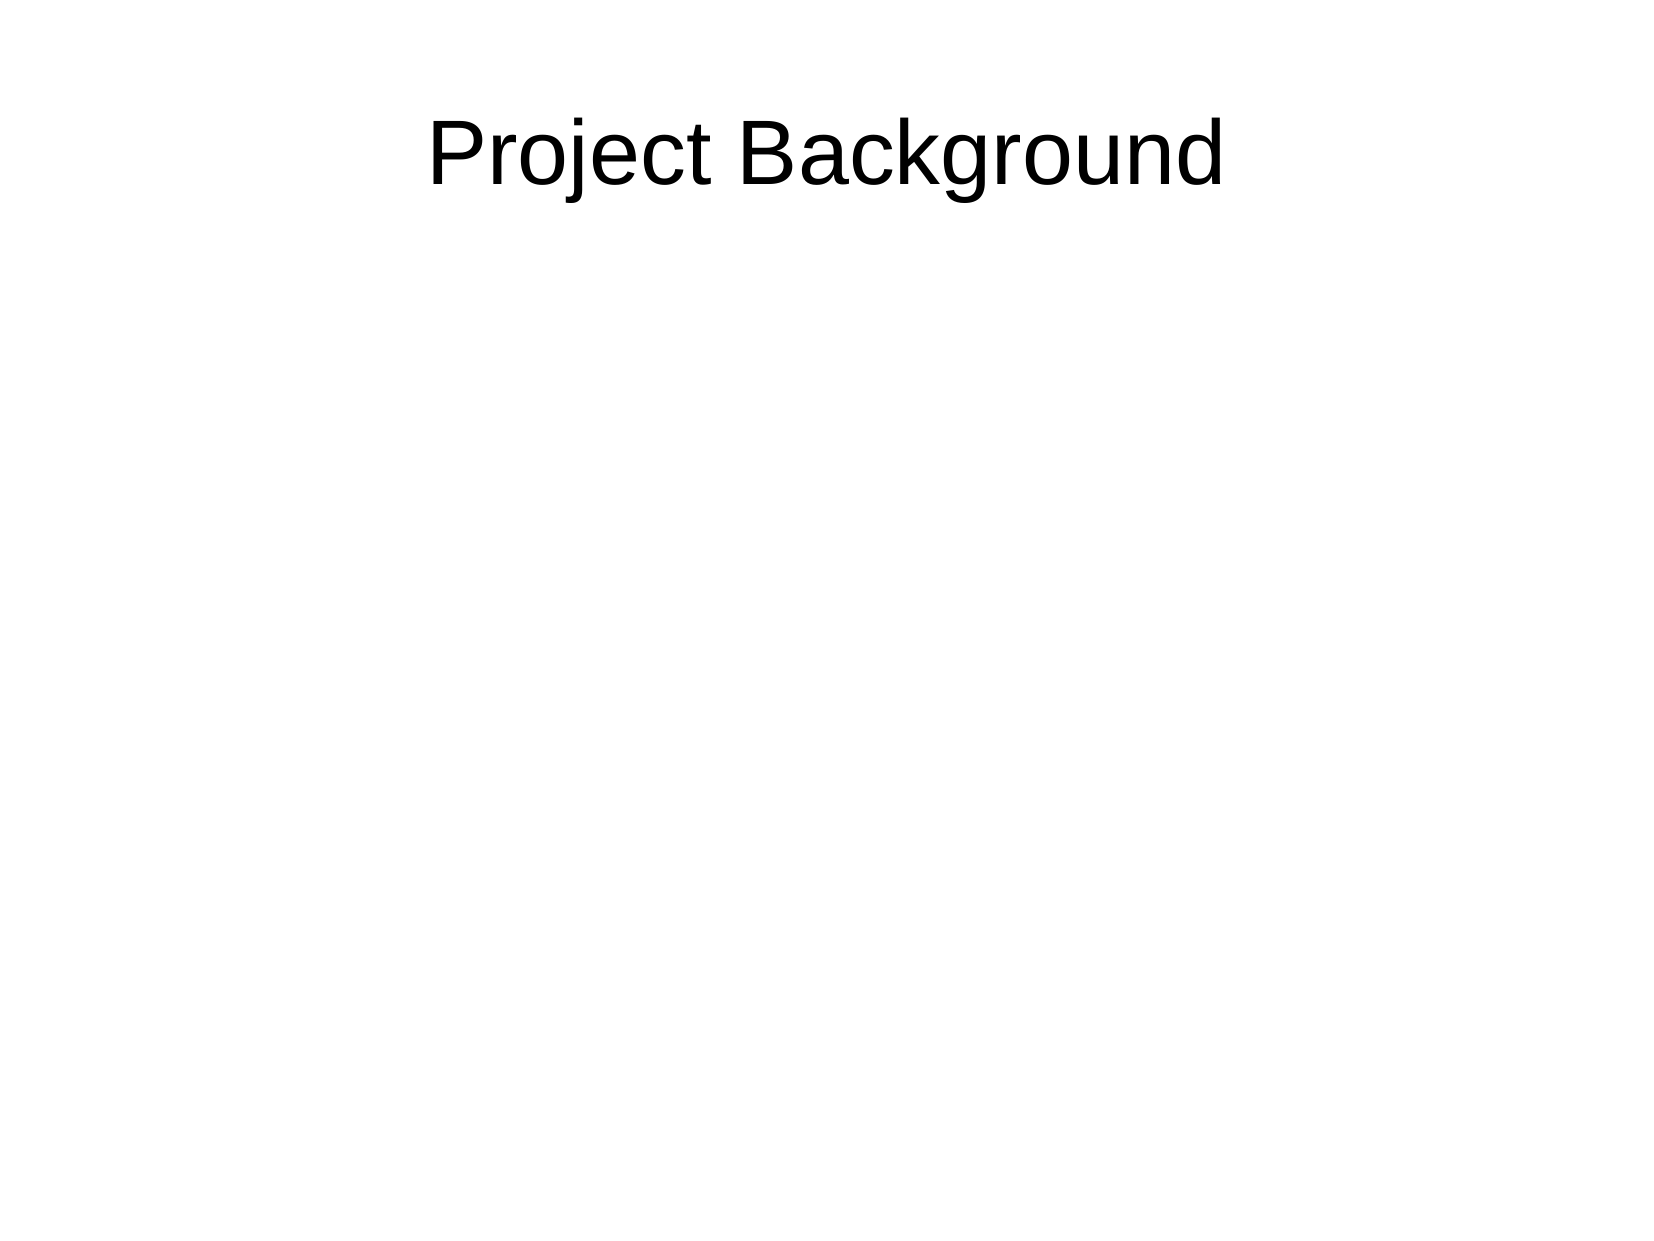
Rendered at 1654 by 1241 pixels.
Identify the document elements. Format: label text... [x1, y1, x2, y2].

title Project Background [82, 49, 1571, 257]
